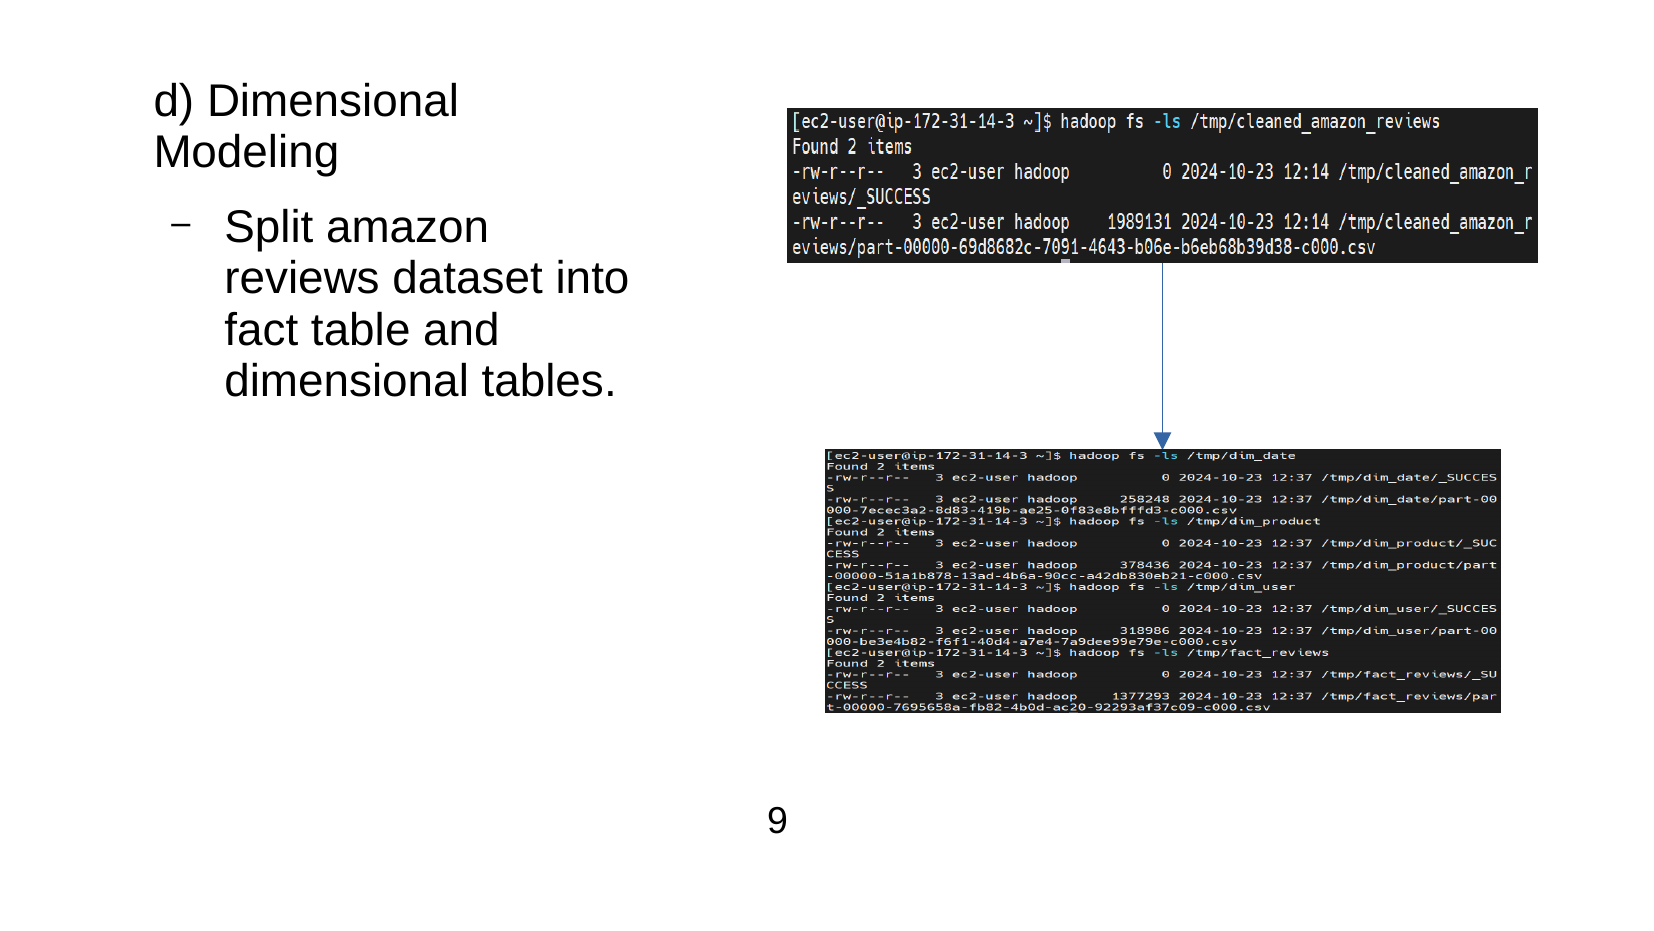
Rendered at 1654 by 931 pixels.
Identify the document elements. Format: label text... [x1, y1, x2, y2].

list d) Dimensional Modeling Split amazon reviews dataset into fact table and dimensional tables. [82, 75, 638, 413]
picture [825, 449, 1501, 713]
text_box <number> [752, 792, 1013, 863]
picture [787, 108, 1538, 263]
